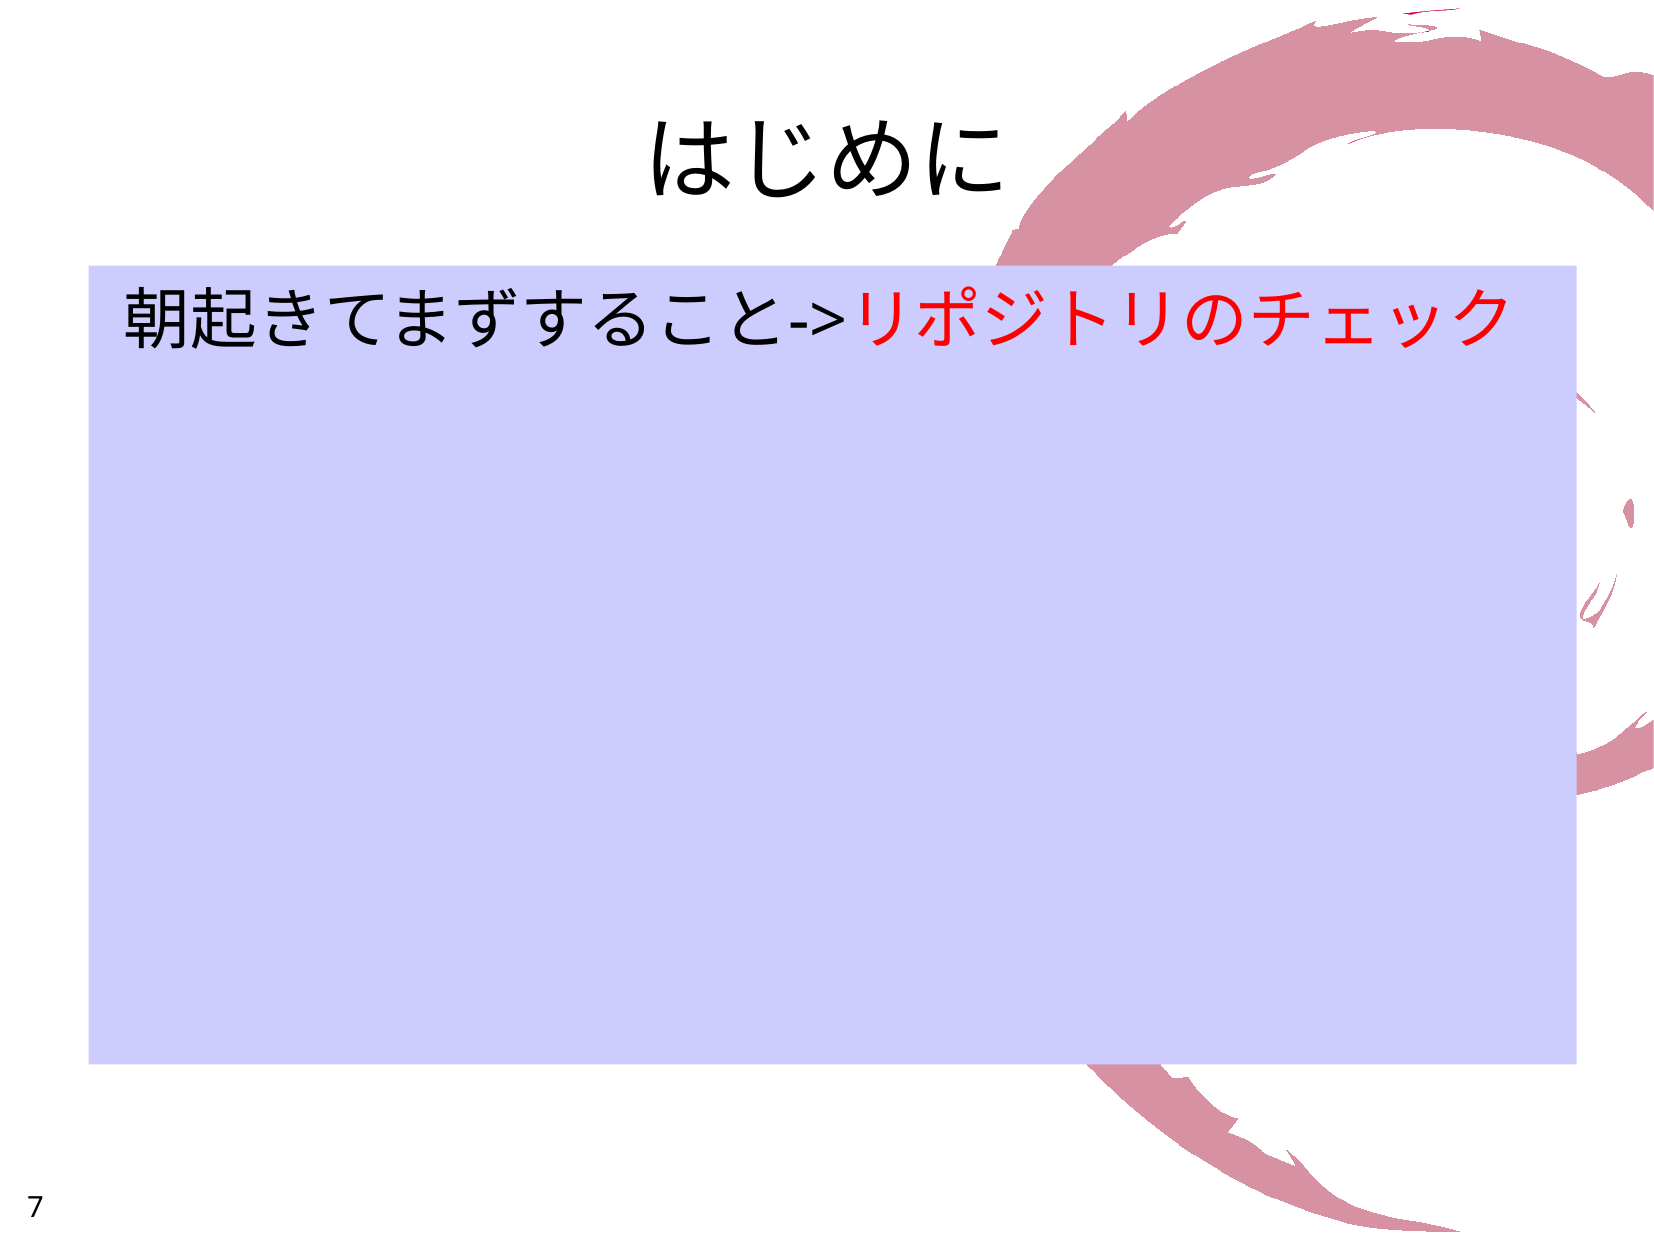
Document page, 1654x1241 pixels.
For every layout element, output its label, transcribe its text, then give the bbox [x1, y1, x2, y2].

title はじめに [82, 49, 1571, 257]
list 朝起きてまずすること->リポジトリのチェック [88, 265, 1577, 1065]
picture [886, 0, 1654, 1241]
text_box [177, 236, 1388, 334]
